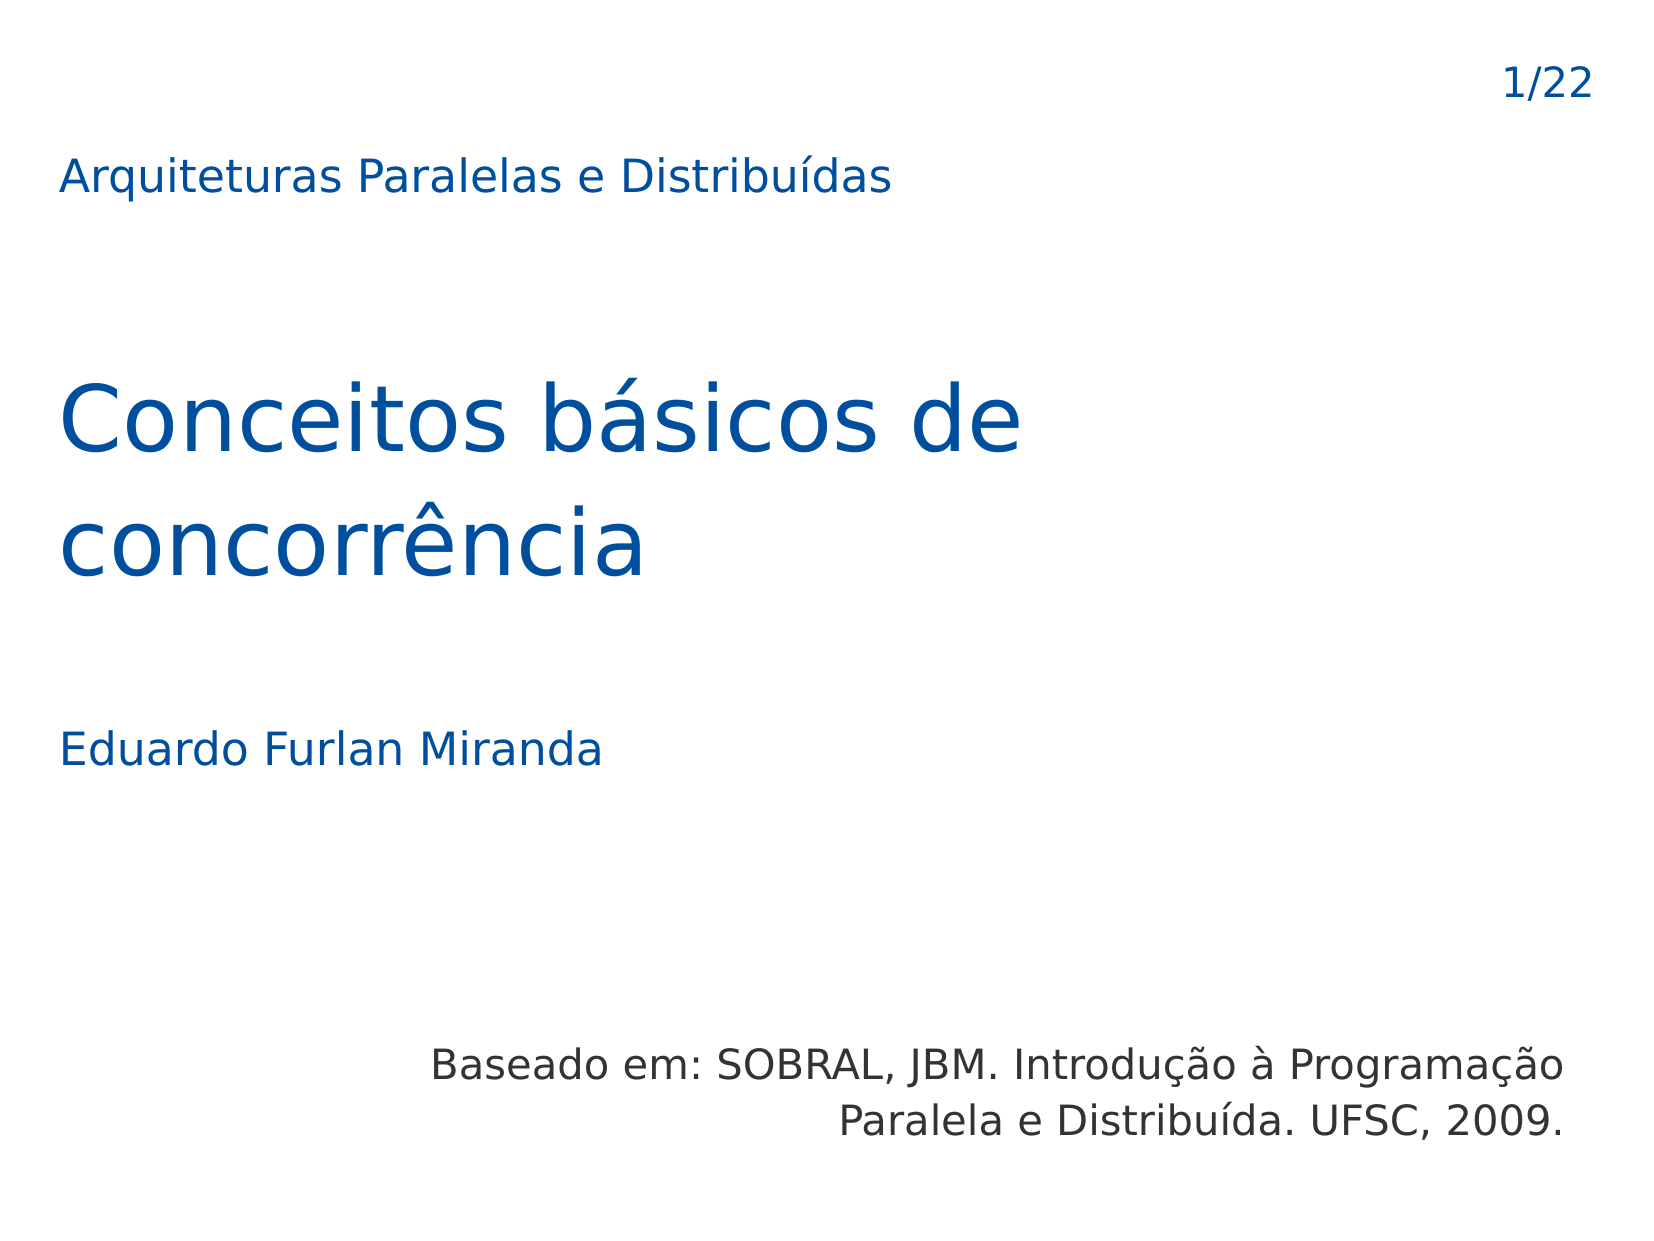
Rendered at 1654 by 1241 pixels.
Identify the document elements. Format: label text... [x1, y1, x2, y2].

list Baseado em: SOBRAL, JBM. Introdução à Programação Paralela e Distribuída. UFSC, 2009. [423, 1033, 1565, 1211]
list Arquiteturas Paralelas e Distribuídas Conceitos básicos de concorrência Eduardo Furlan Miranda [59, 141, 1625, 1211]
